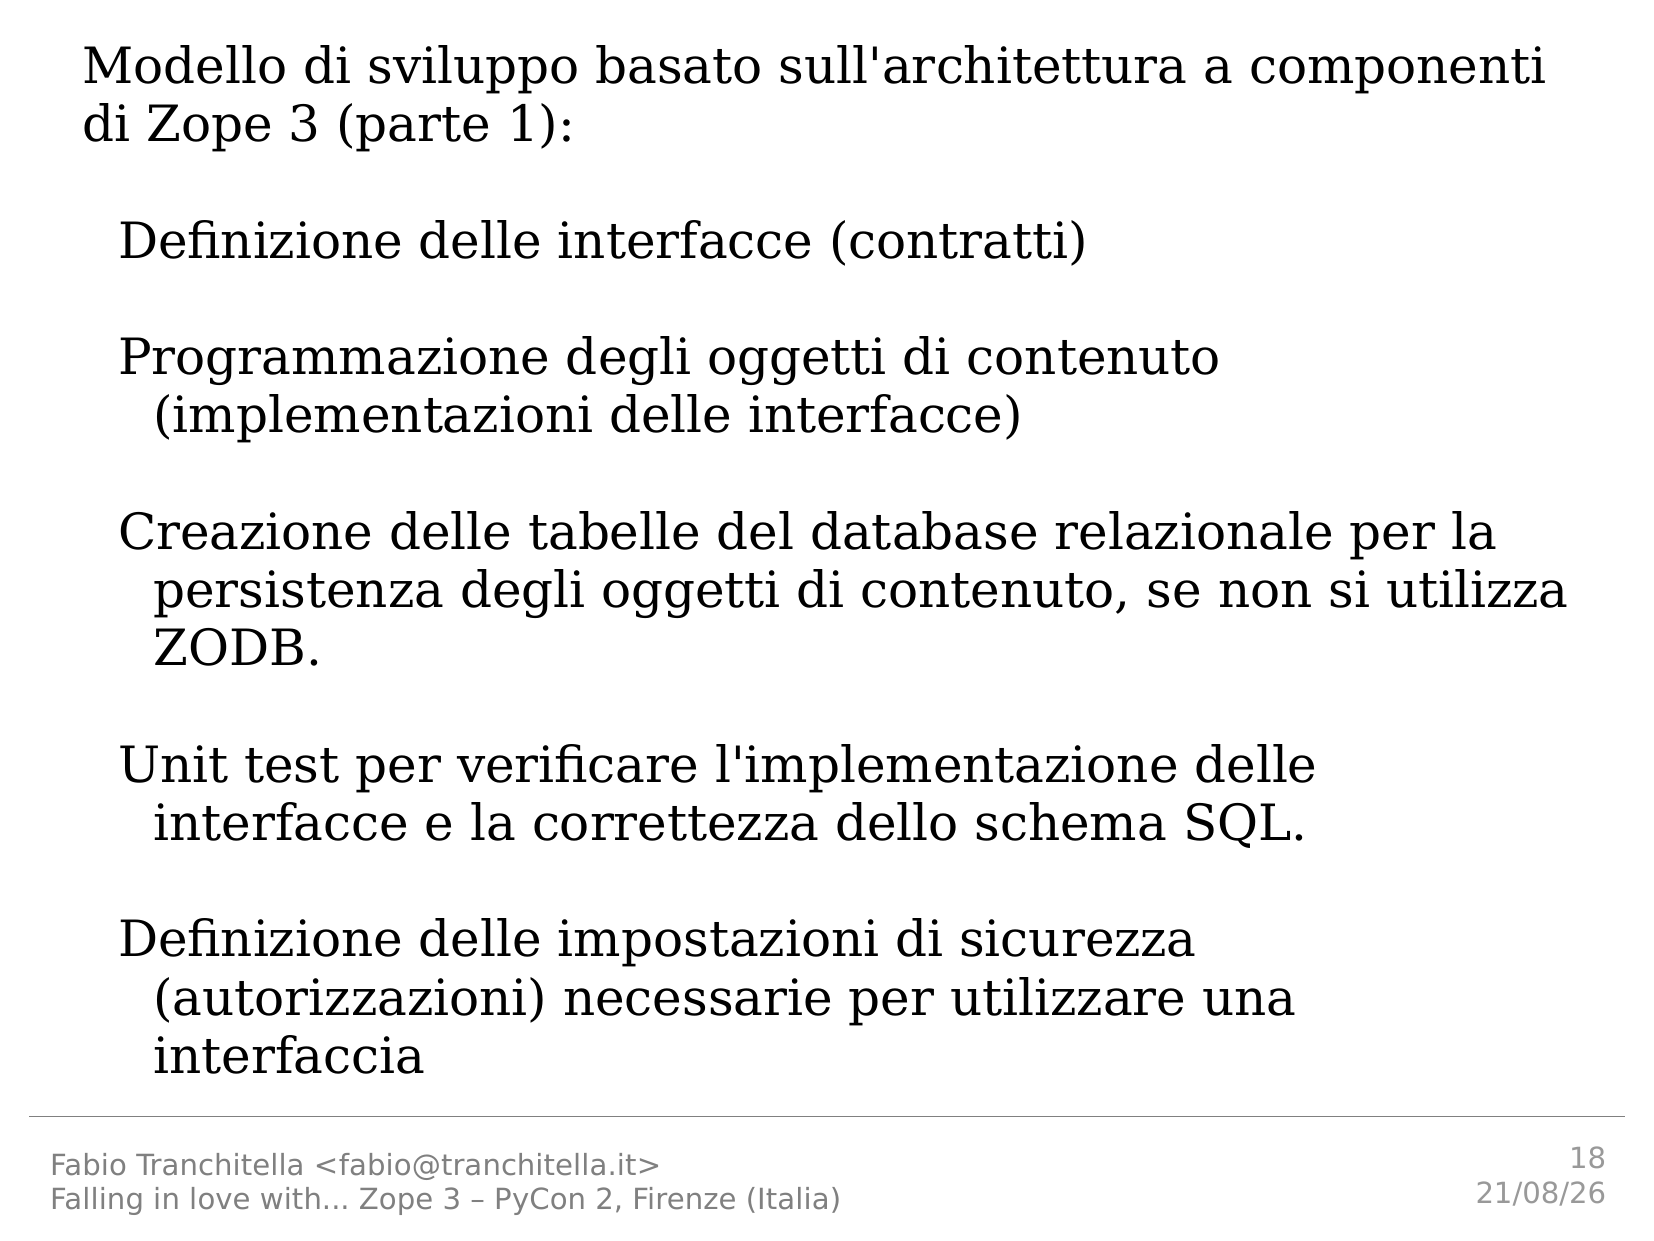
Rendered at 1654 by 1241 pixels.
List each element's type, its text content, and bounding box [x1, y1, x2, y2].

subtitle Modello di sviluppo basato sull'architettura a componenti di Zope 3 (parte 1): Definizione delle interfacce (contratti) Programmazione degli oggetti di contenuto (implementazioni delle interfacce) Creazione delle tabelle del database relazionale per la persistenza degli oggetti di contenuto, se non si utilizza ZODB. Unit test per verificare l'implementazione delle interfacce e la correttezza dello schema SQL. Definizione delle impostazioni di sicurezza (autorizzazioni) necessarie per utilizzare una interfaccia [82, 36, 1571, 1086]
